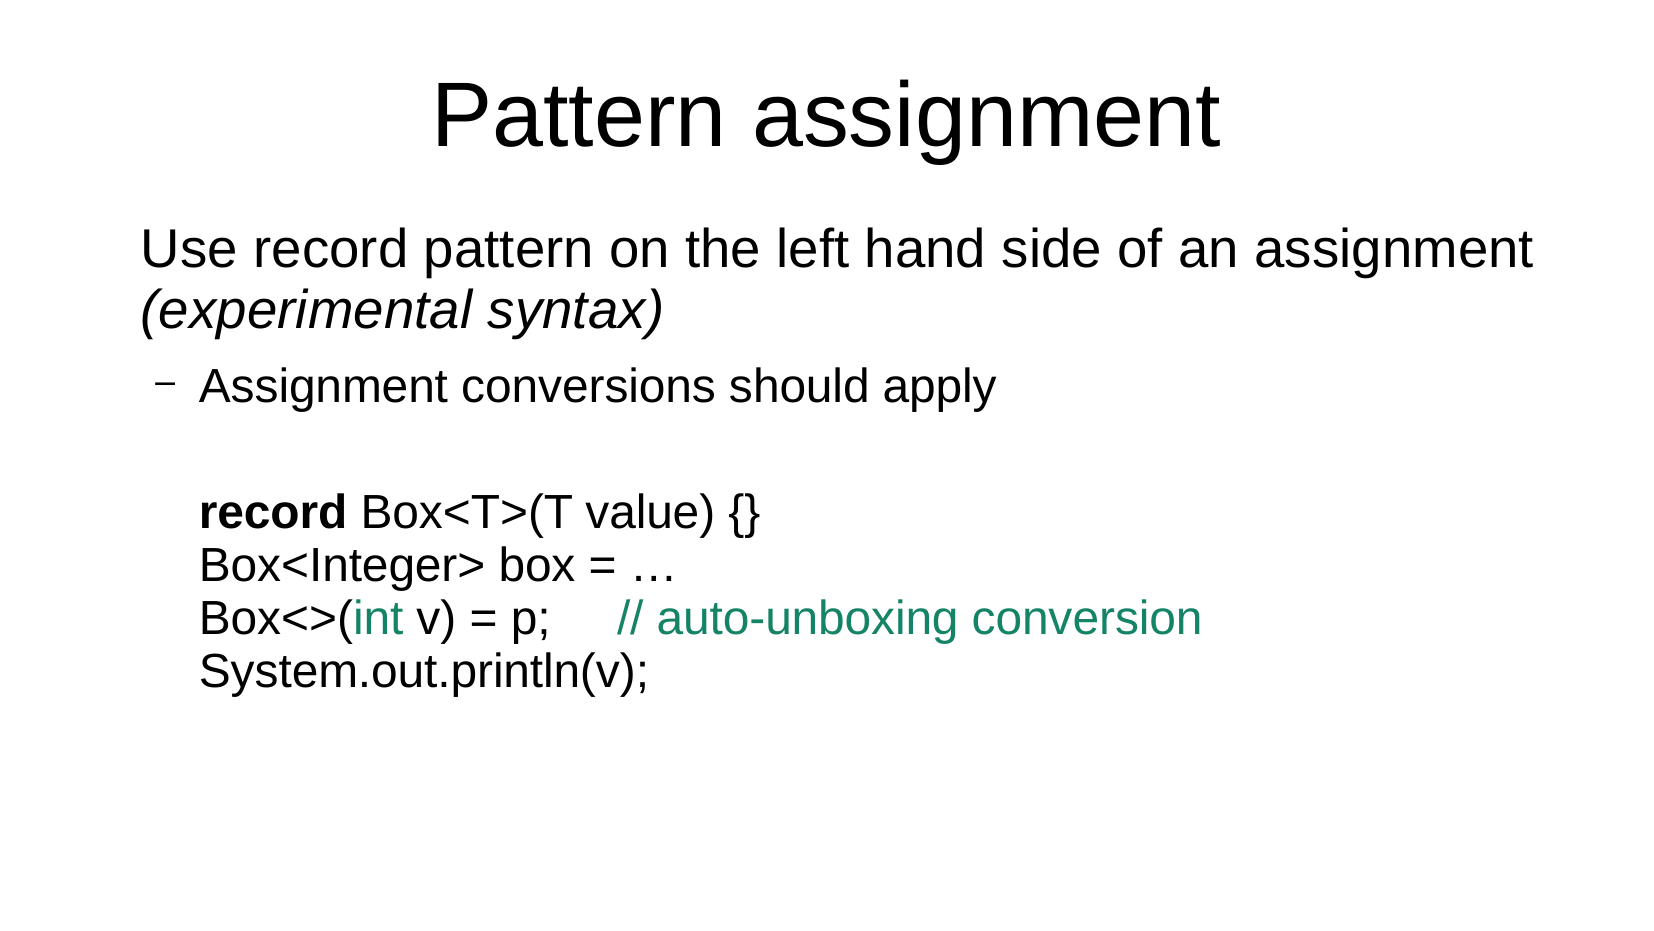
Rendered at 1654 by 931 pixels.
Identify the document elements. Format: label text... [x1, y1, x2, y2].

title Pattern assignment [82, 37, 1571, 193]
list Use record pattern on the left hand side of an assignment (experimental syntax) Assignment conversions should apply record Box<T>(T value) {} Box<Integer> box = … Box<>(int v) = p; // auto-unboxing conversion System.out.println(v); [82, 217, 1571, 758]
